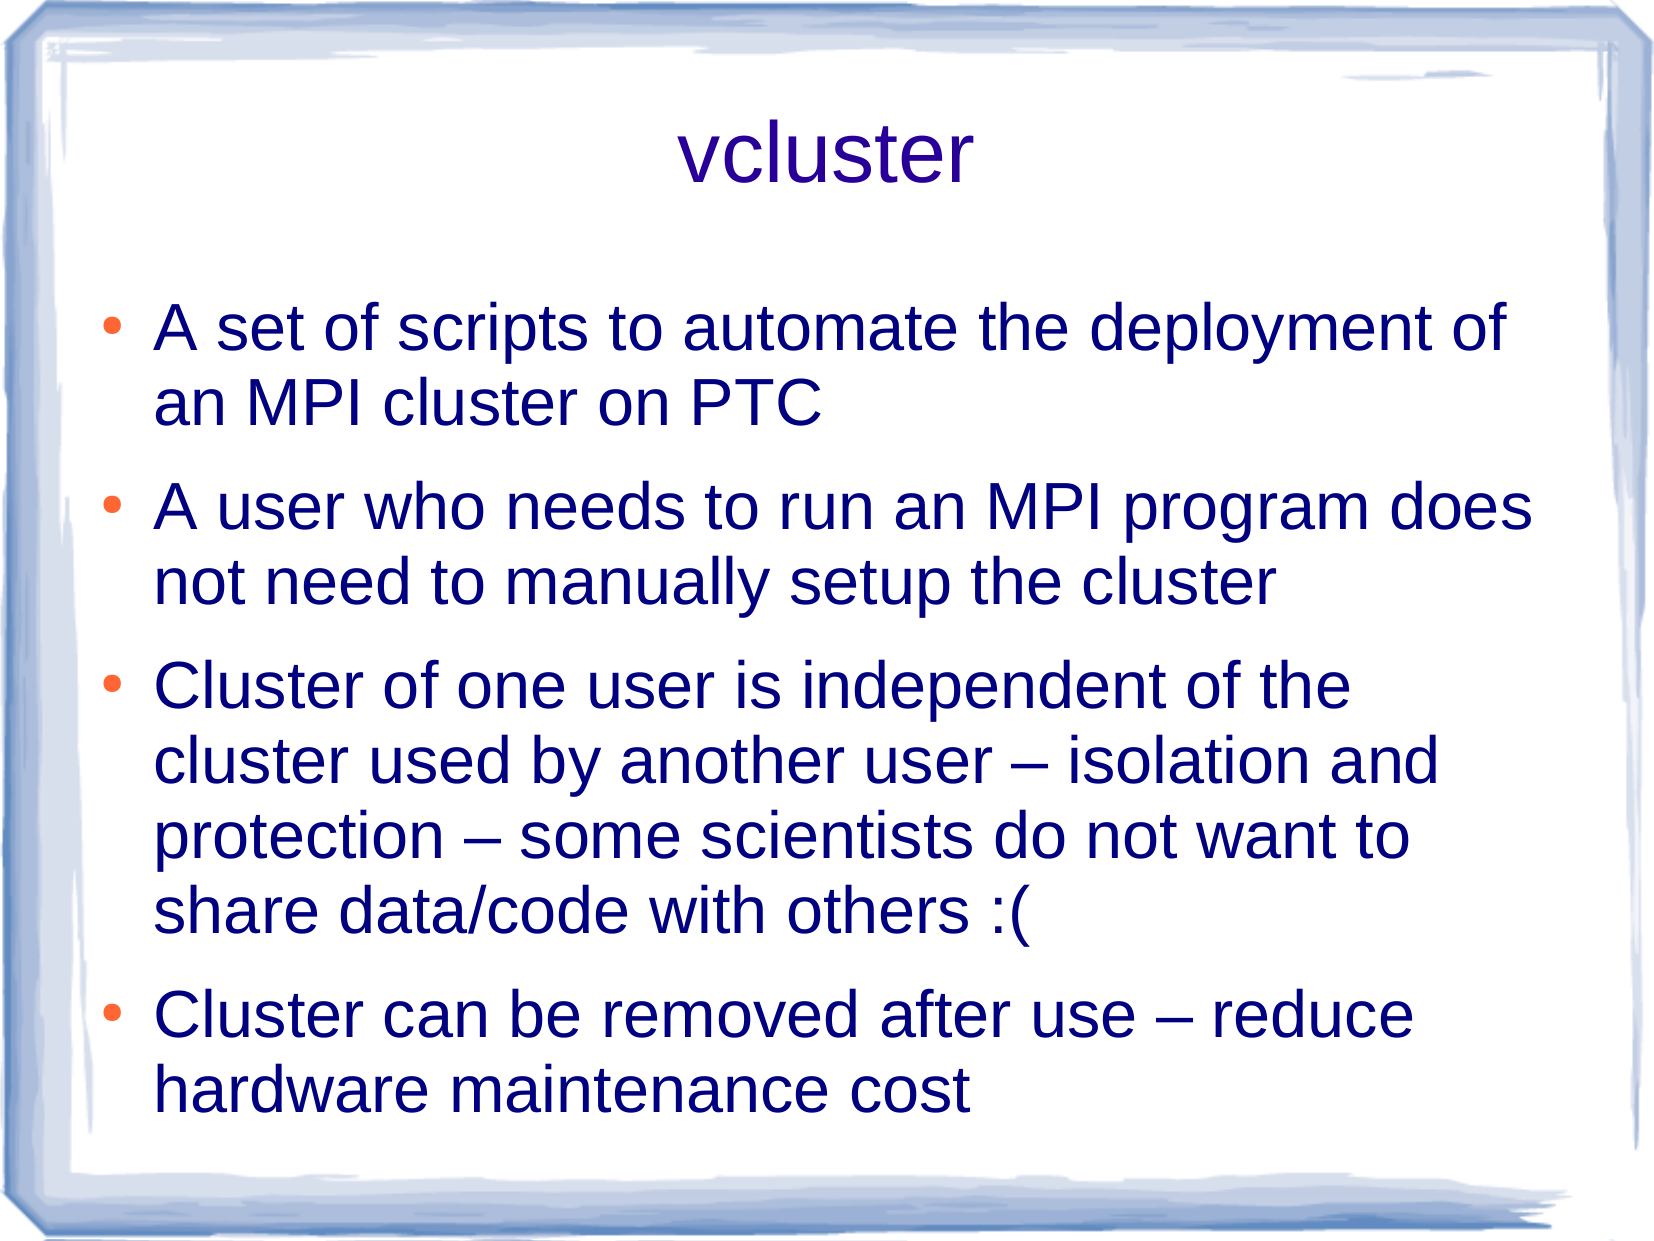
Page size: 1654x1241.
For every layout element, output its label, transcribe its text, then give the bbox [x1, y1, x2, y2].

picture [0, 0, 1654, 1241]
list A set of scripts to automate the deployment of an MPI cluster on PTC A user who needs to run an MPI program does not need to manually setup the cluster Cluster of one user is independent of the cluster used by another user – isolation and protection – some scientists do not want to share data/code with others :( Cluster can be removed after use – reduce hardware maintenance cost [82, 290, 1538, 1217]
title vcluster [82, 49, 1571, 257]
